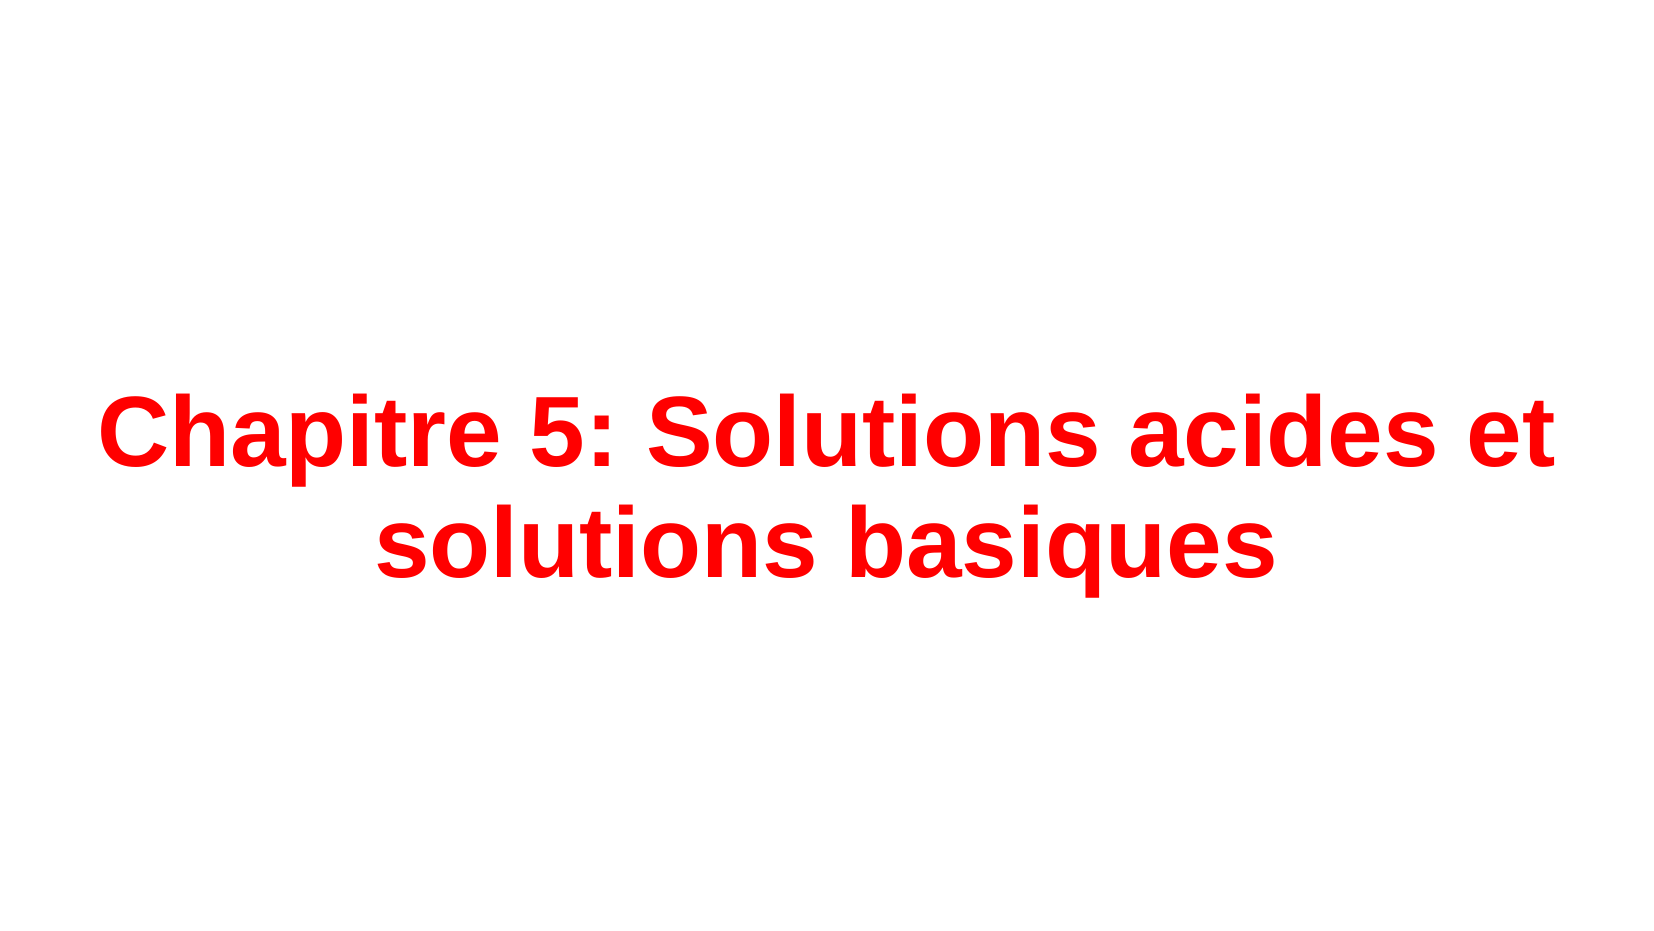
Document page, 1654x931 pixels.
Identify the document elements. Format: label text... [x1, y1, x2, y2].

subtitle Chapitre 5: Solutions acides et solutions basiques [82, 217, 1571, 758]
